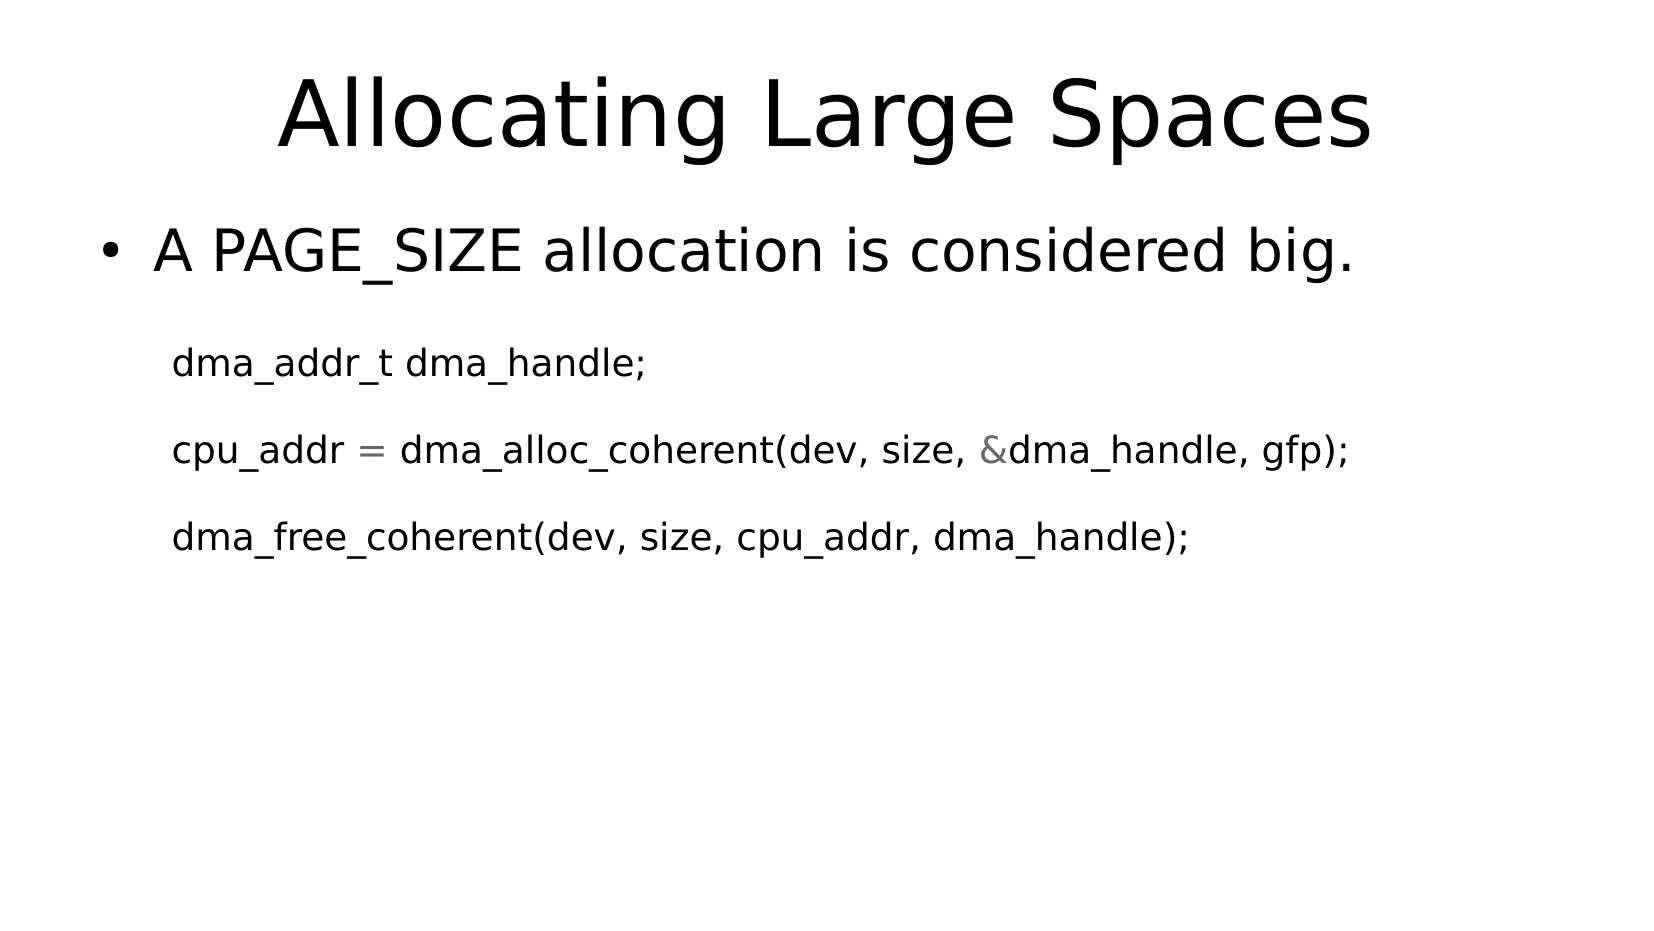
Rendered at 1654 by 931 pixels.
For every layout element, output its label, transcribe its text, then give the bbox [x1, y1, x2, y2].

title Allocating Large Spaces [82, 37, 1571, 193]
text_box dma_addr_t dma_handle; cpu_addr = dma_alloc_coherent(dev, size, &dma_handle, gfp); dma_free_coherent(dev, size, cpu_addr, dma_handle); [156, 334, 1365, 568]
list A PAGE_SIZE allocation is considered big. [82, 217, 1571, 758]
